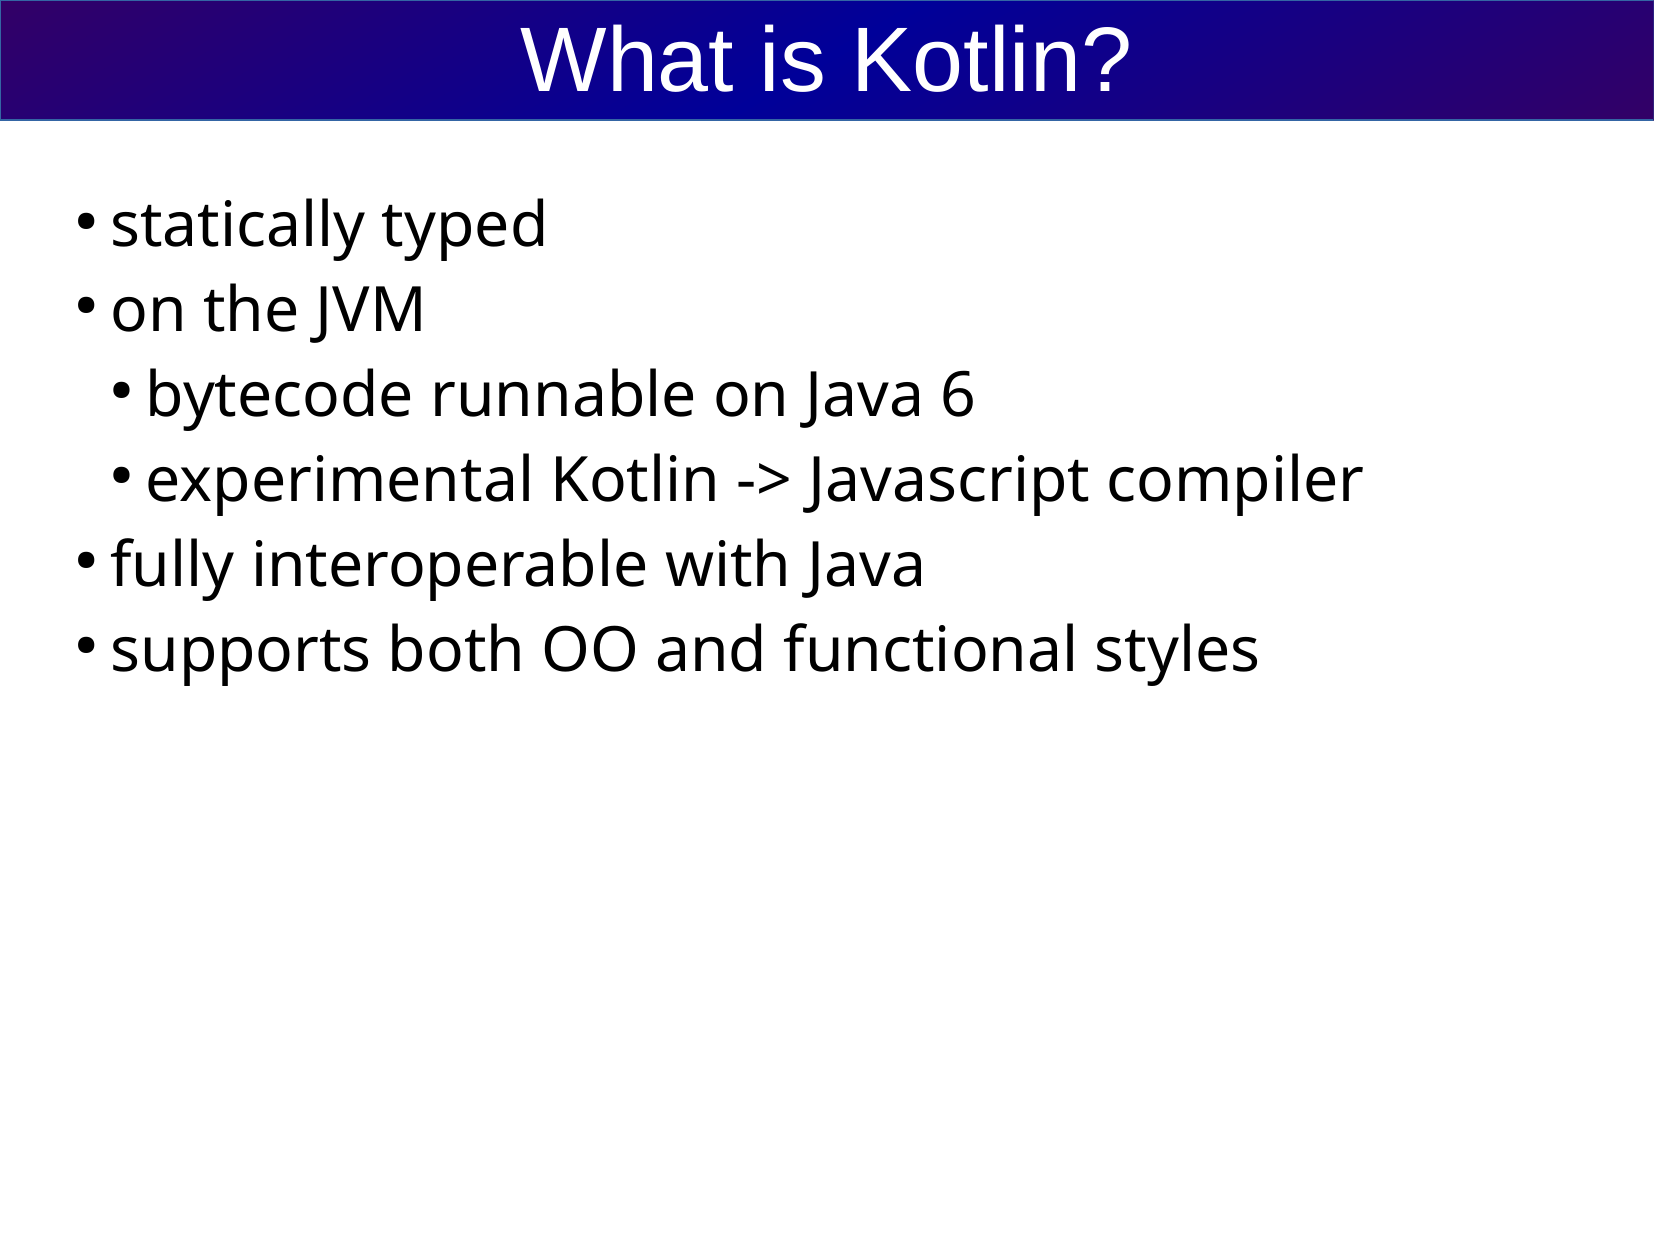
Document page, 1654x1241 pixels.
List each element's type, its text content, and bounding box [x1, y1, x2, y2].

title What is Kotlin? [0, 0, 1654, 121]
subtitle statically typed on the JVM bytecode runnable on Java 6 experimental Kotlin -> Javascript compiler fully interoperable with Java supports both OO and functional styles [75, 180, 1591, 1171]
